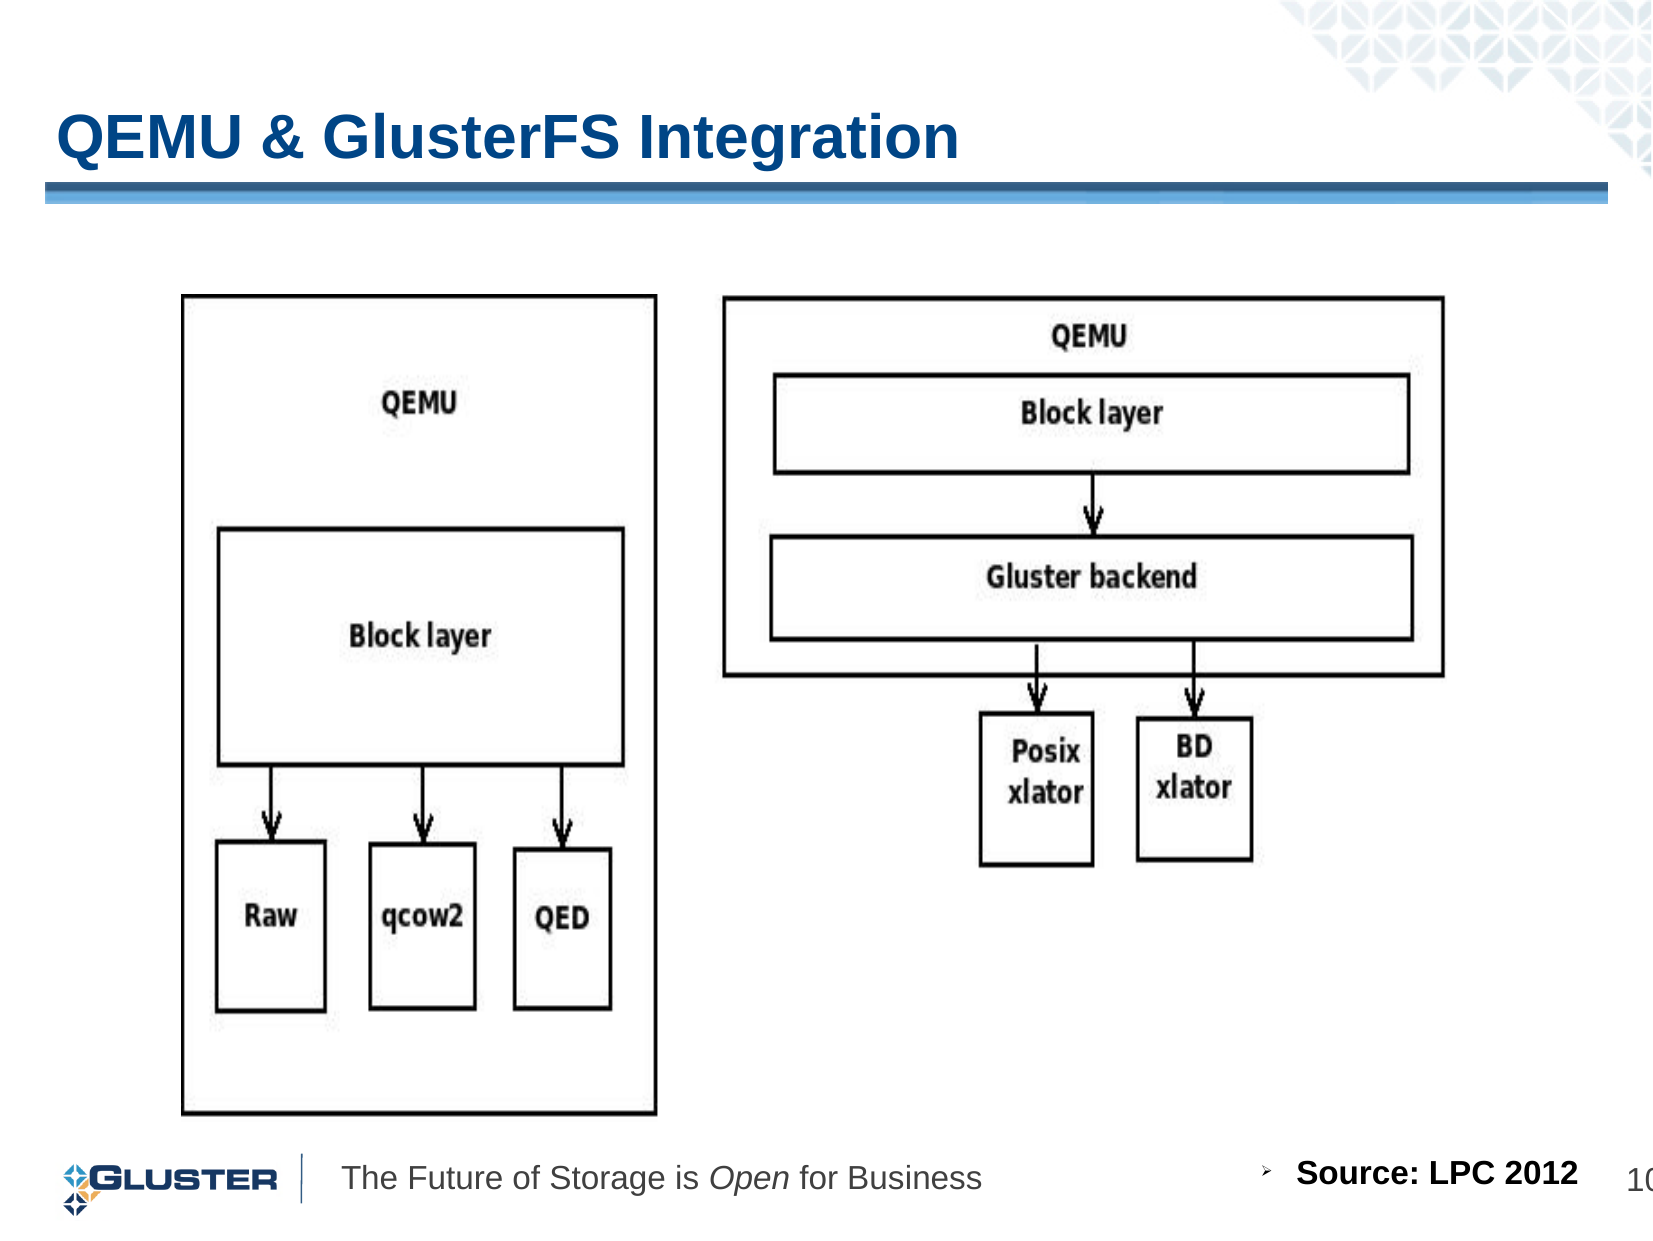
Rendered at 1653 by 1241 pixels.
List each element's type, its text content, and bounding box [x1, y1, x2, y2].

picture [181, 294, 1447, 1123]
picture [38, 1145, 292, 1237]
text_box QEMU & GlusterFS Integration [41, 94, 1400, 180]
text_box Source: LPC 2012 [1104, 1045, 1653, 1241]
picture [45, 0, 1652, 204]
